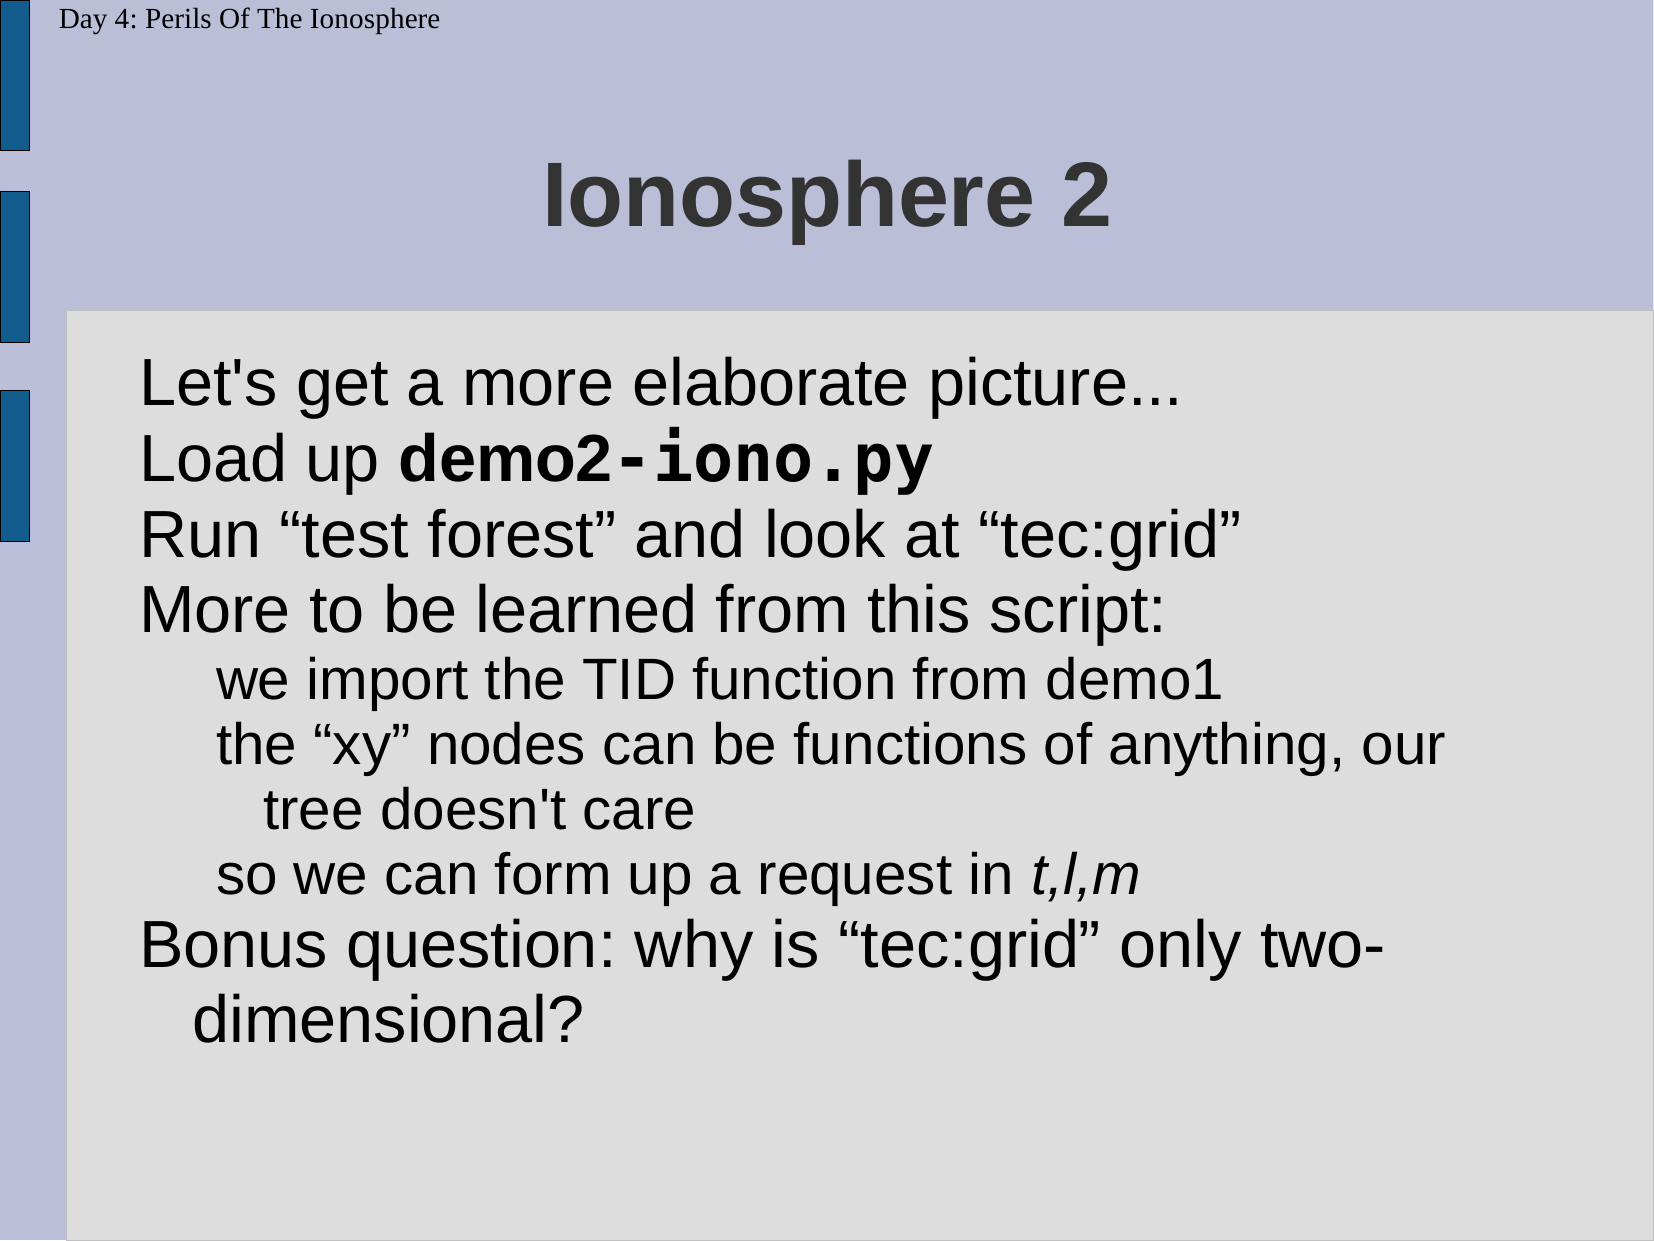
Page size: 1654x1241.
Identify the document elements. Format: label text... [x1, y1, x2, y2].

title Ionosphere 2 [121, 98, 1534, 291]
list Let's get a more elaborate picture... Load up demo2-iono.py Run “test forest” and look at “tec:grid” More to be learned from this script: we import the TID function from demo1 the “xy” nodes can be functions of anything, our tree doesn't care so we can form up a request in t,l,m Bonus question: why is “tec:grid” only two-dimensional? [121, 344, 1534, 1112]
